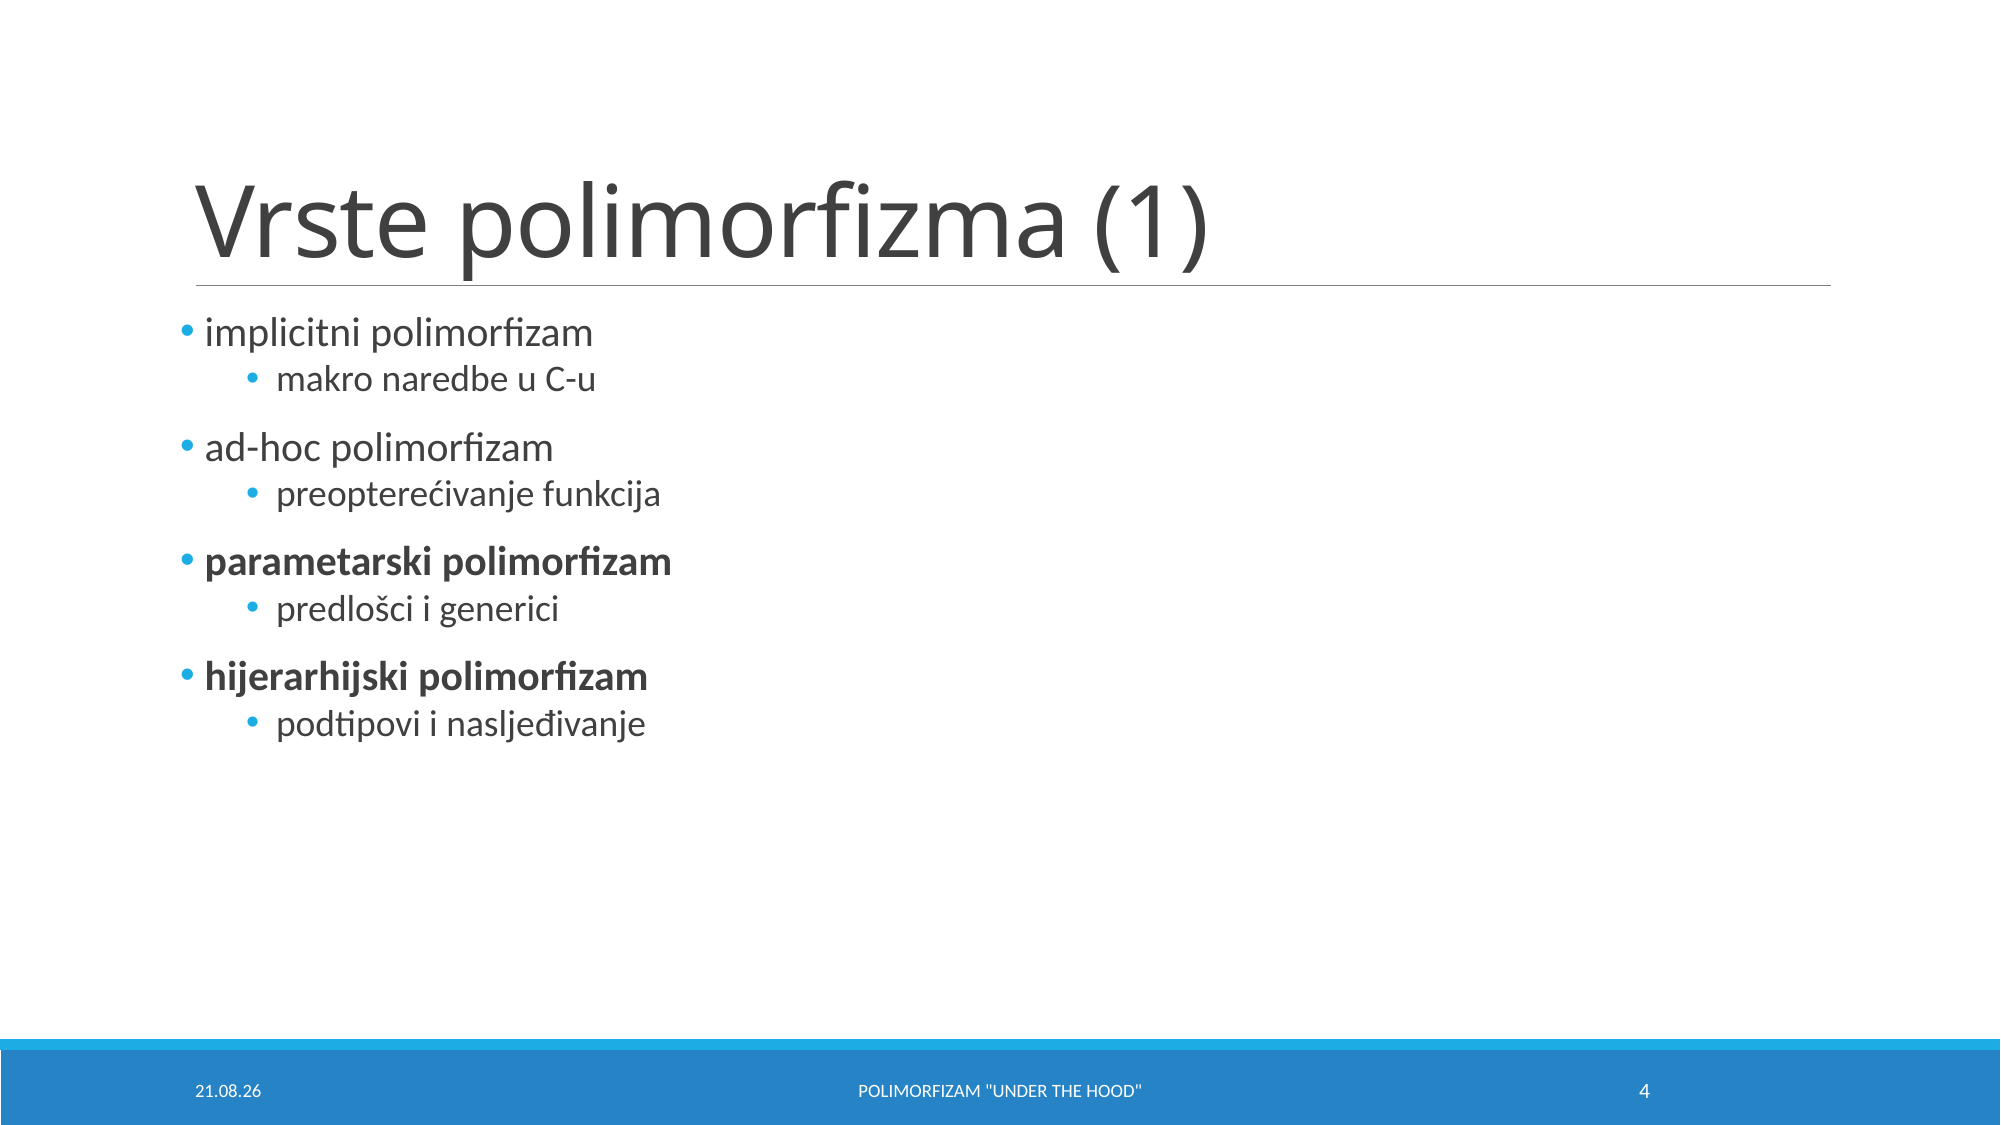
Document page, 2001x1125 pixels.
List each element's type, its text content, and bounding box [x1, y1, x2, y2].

text_box Polimorfizam "under the hood" [604, 1059, 1396, 1120]
list implicitni polimorfizam makro naredbe u C-u ad-hoc polimorfizam preopterećivanje funkcija parametarski polimorfizam predlošci i generici hijerarhijski polimorfizam podtipovi i nasljeđivanje [180, 302, 1831, 963]
text_box ‹#› [1624, 1059, 1840, 1120]
text_box [180, 1059, 586, 1120]
title Vrste polimorfizma (1) [180, 47, 1831, 286]
